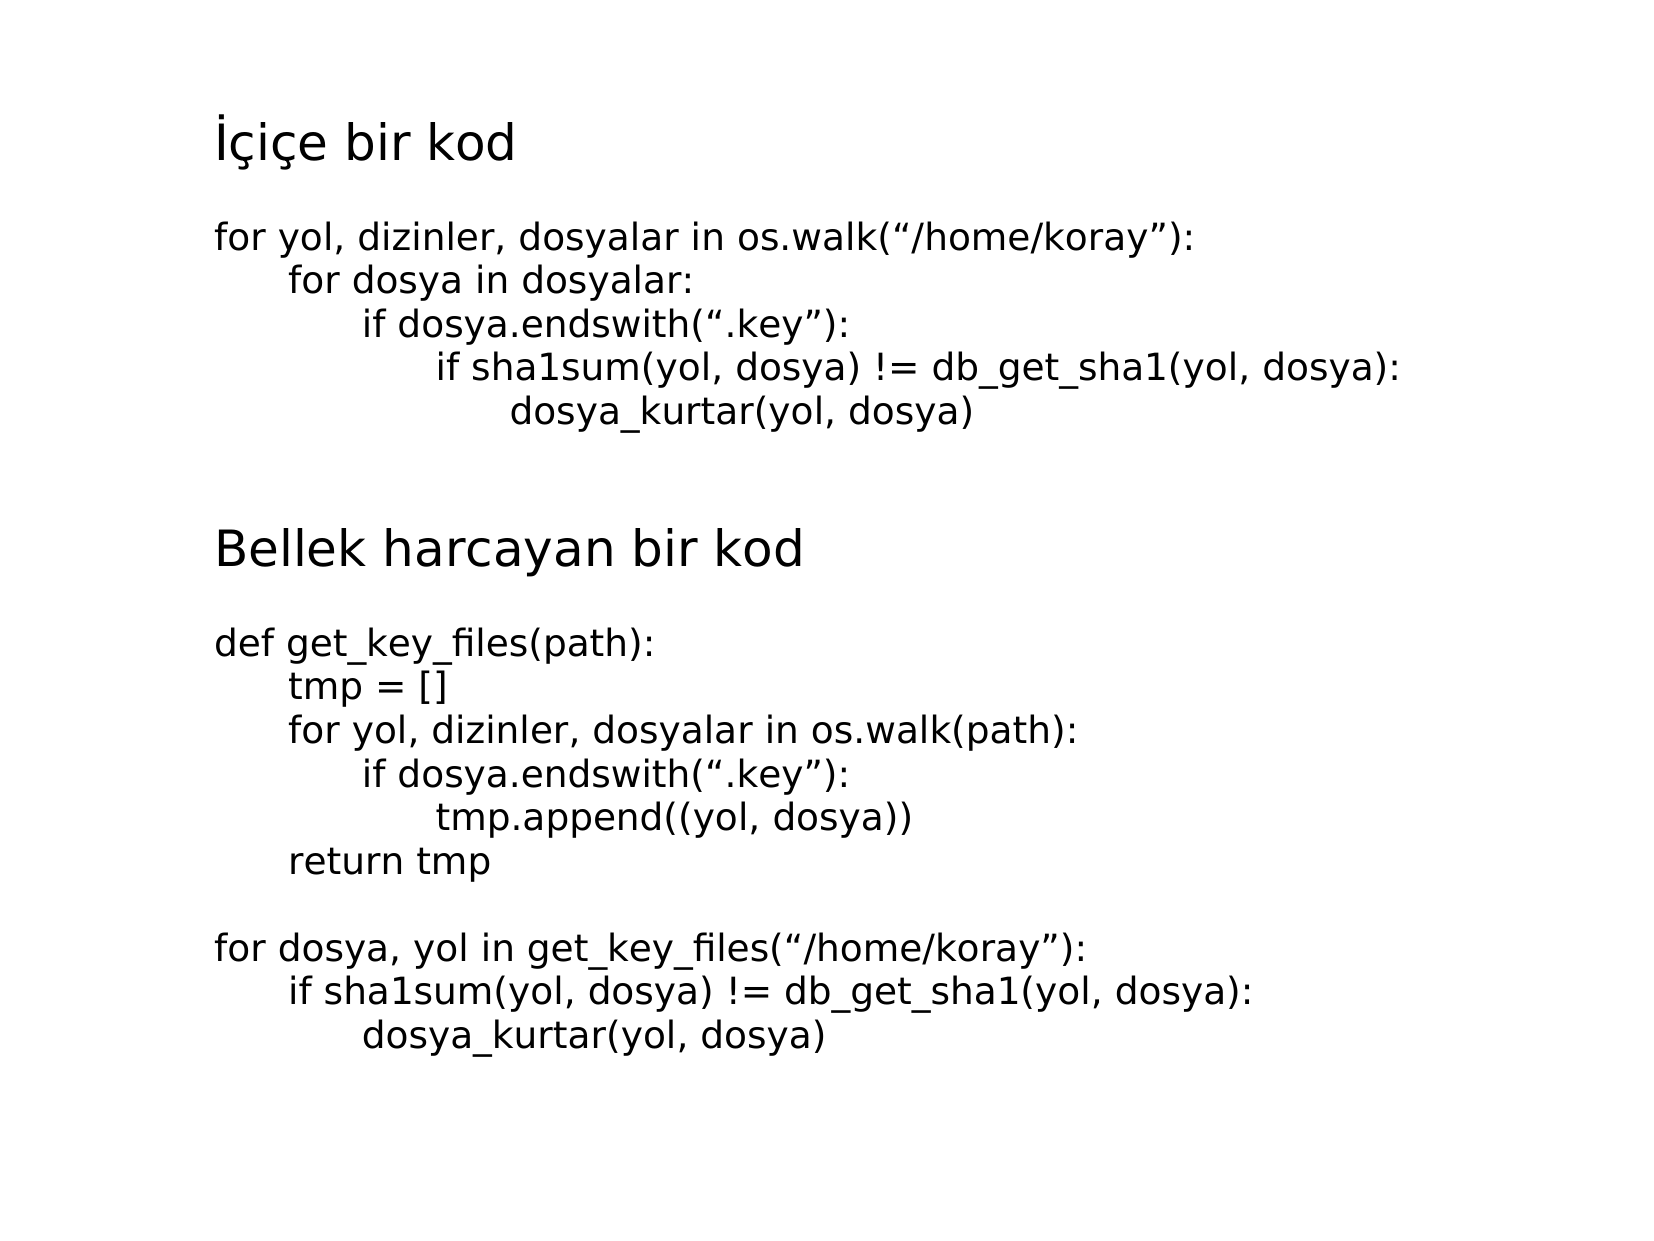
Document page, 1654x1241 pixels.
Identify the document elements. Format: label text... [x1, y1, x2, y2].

text_box İçiçe bir kod for yol, dizinler, dosyalar in os.walk(“/home/koray”): for dosya in dosyalar: if dosya.endswith(“.key”): if sha1sum(yol, dosya) != db_get_sha1(yol, dosya): dosya_kurtar(yol, dosya) Bellek harcayan bir kod def get_key_files(path): tmp = [] for yol, dizinler, dosyalar in os.walk(path): if dosya.endswith(“.key”): tmp.append((yol, dosya)) return tmp for dosya, yol in get_key_files(“/home/koray”): if sha1sum(yol, dosya) != db_get_sha1(yol, dosya): dosya_kurtar(yol, dosya) [199, 106, 1418, 1109]
